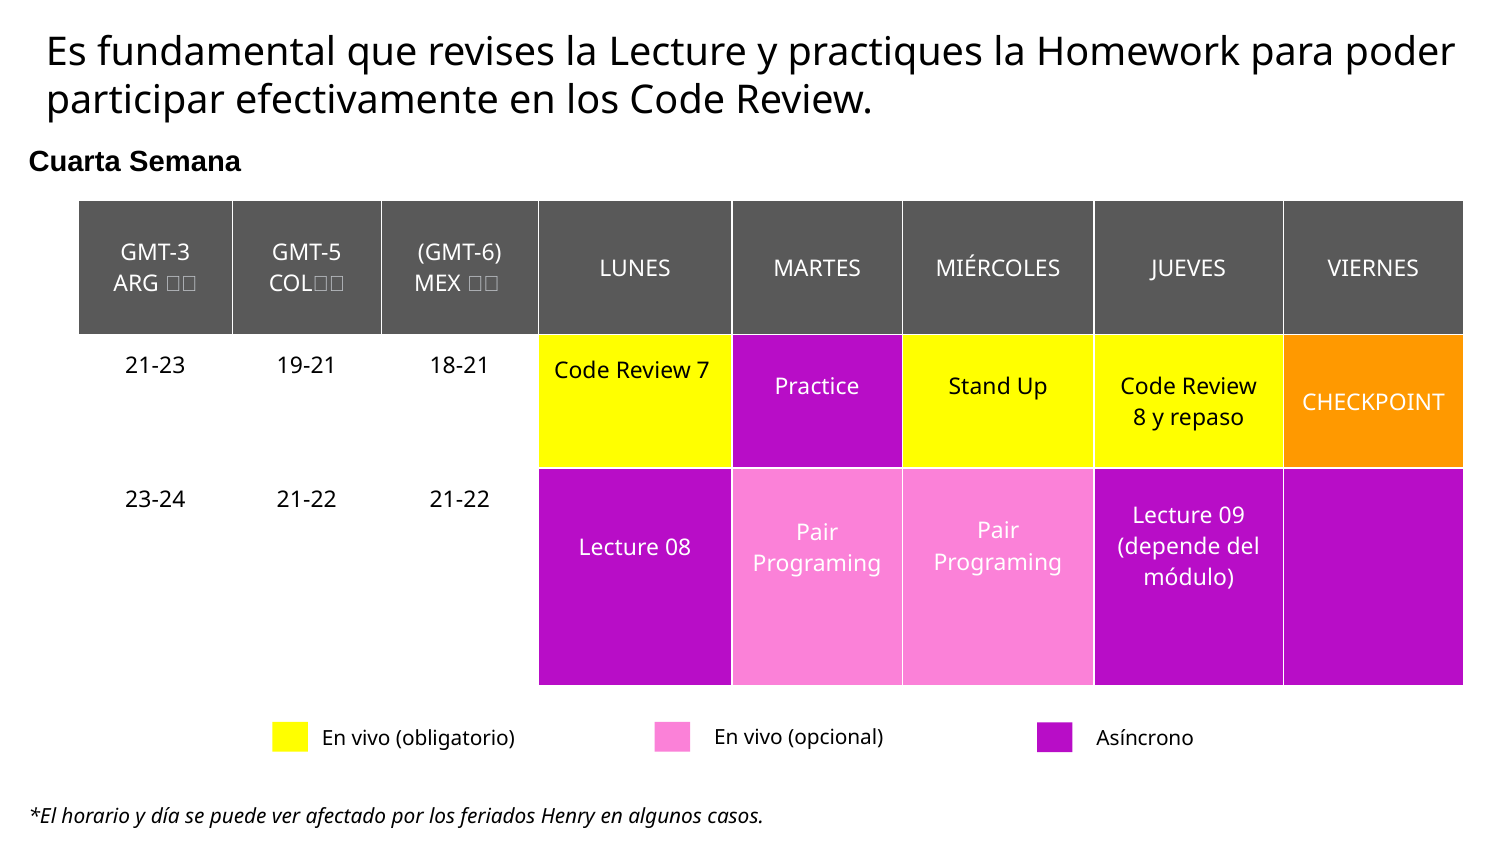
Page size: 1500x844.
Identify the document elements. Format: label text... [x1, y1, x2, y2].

table_header MIÉRCOLES [903, 201, 1093, 334]
table_header VIERNES [1284, 201, 1463, 334]
text_box *El horario y día se puede ver afectado por los feriados Henry en algunos casos. [13, 788, 936, 844]
table_cell 18-21 [382, 335, 538, 467]
table_cell Pair Programing [733, 469, 902, 685]
text_box [1037, 722, 1073, 753]
text_box [654, 721, 691, 752]
table_cell Lecture 08 [539, 469, 731, 685]
table_cell Lecture 09 (depende del módulo) [1095, 469, 1283, 685]
table_cell Pair Programing [903, 469, 1093, 685]
table_cell 21-22 [382, 469, 538, 685]
table_cell 19-21 [233, 335, 381, 467]
table_cell 21-23 [79, 335, 232, 467]
table_header MARTES [733, 201, 902, 334]
text_box Asíncrono [1081, 709, 1228, 765]
table_cell 21-22 [233, 469, 381, 685]
table_header GMT-3 ARG 🇦🇷 [79, 201, 232, 334]
table_cell Code Review 8 y repaso [1095, 335, 1283, 467]
table_header JUEVES [1095, 201, 1283, 334]
text_box [272, 721, 306, 752]
table_cell Code Review 7 [539, 335, 731, 467]
table_cell 23-24 [79, 469, 232, 685]
table_cell CHECKPOINT [1284, 335, 1463, 467]
table_header LUNES [539, 201, 731, 334]
table_cell [1284, 469, 1463, 685]
table_cell Practice [733, 335, 902, 467]
text_box En vivo (opcional) [699, 709, 948, 765]
text_box Es fundamental que revises la Lecture y practiques la Homework para poder participar efectivamente en los Code Review. [30, 11, 1480, 137]
text_box Cuarta Semana [13, 127, 324, 193]
text_box En vivo (obligatorio) [306, 709, 589, 765]
table_header (GMT-6) MEX 🇲🇽 [382, 201, 538, 334]
table_cell Stand Up [903, 335, 1093, 467]
table_header GMT-5 COL🇨🇴 [233, 201, 381, 334]
